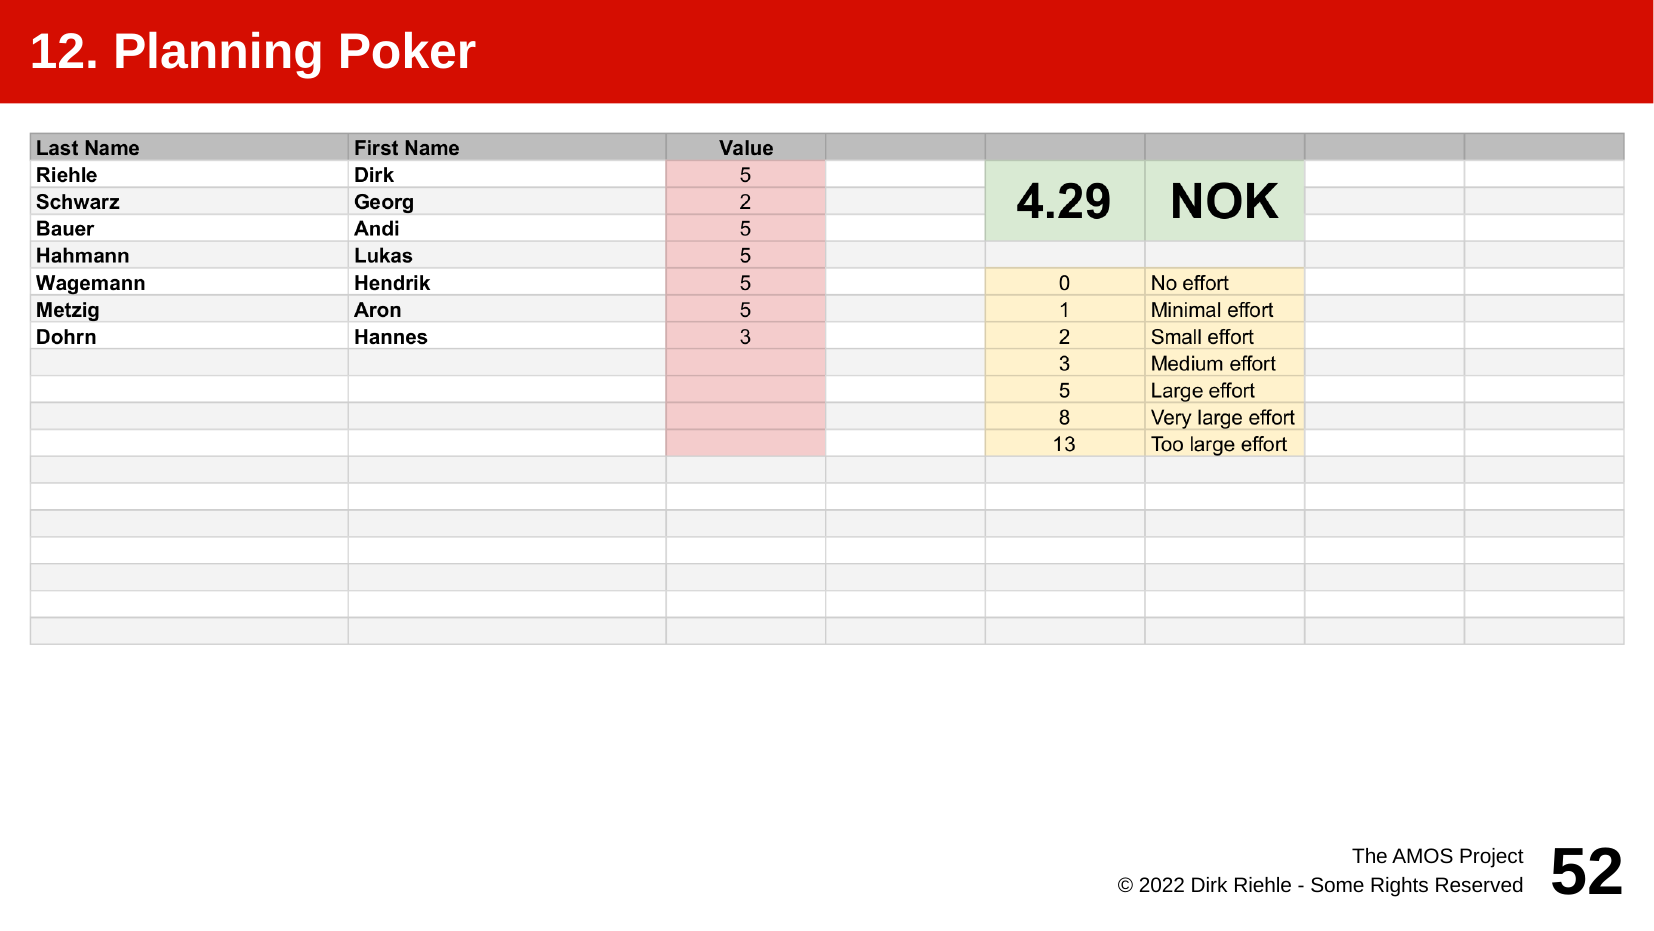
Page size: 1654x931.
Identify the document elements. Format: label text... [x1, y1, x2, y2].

picture [29, 132, 1625, 645]
title 12. Planning Poker [0, 0, 1654, 104]
